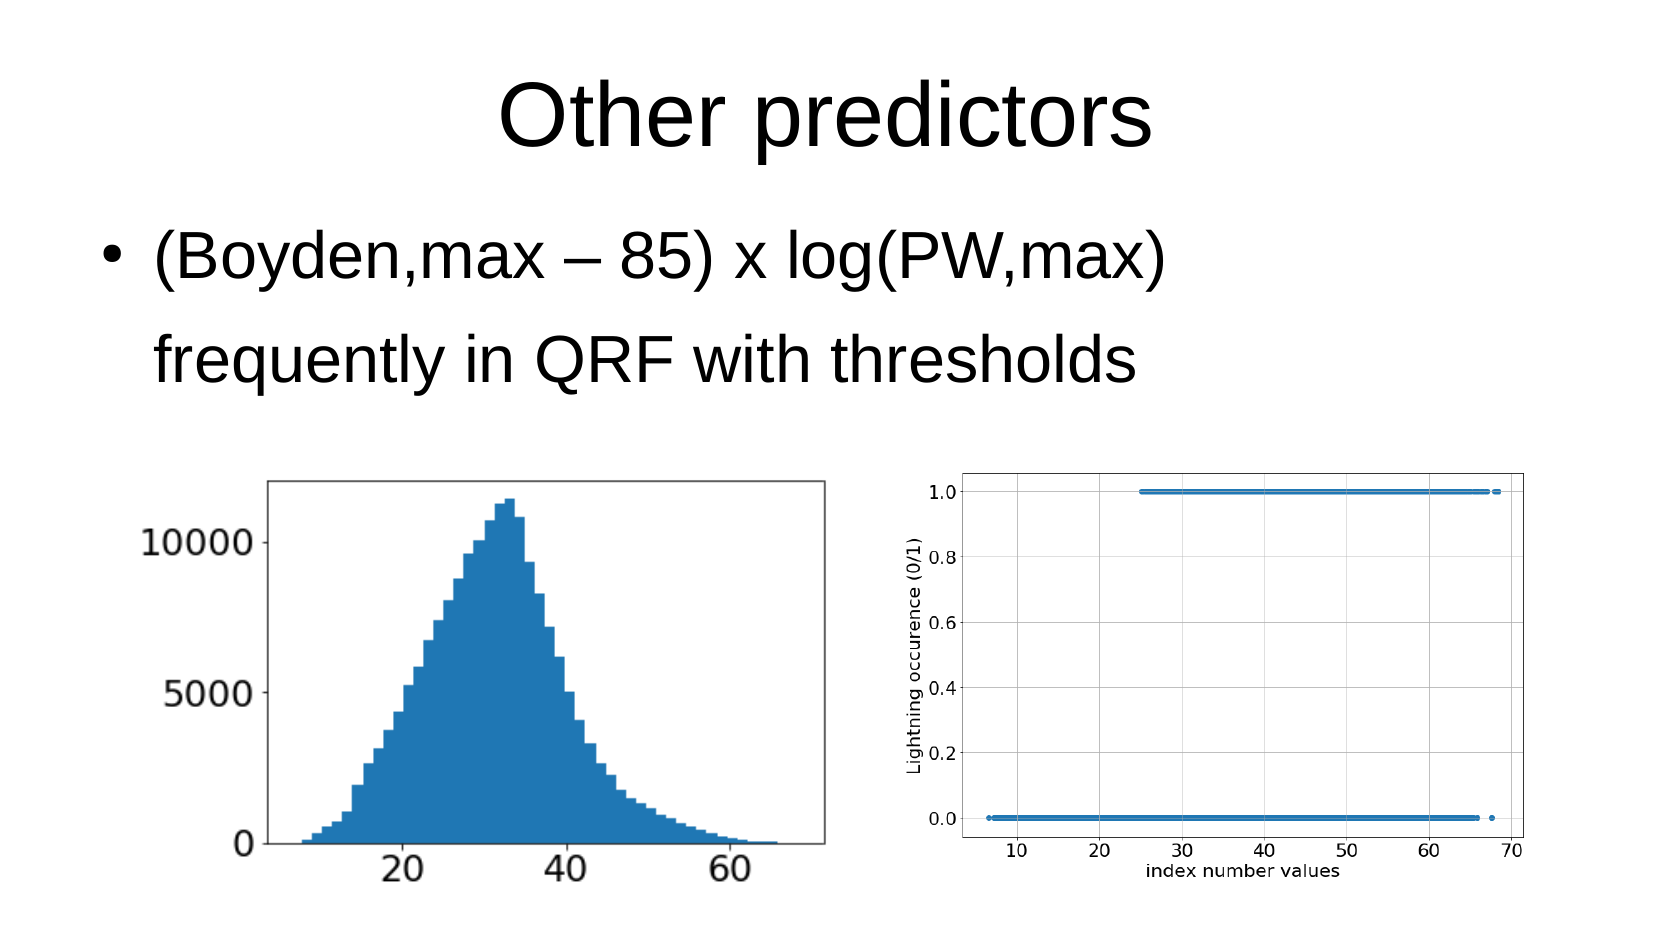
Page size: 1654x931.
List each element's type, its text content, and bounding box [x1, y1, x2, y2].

picture [126, 464, 841, 901]
list (Boyden,max – 85) x log(PW,max) frequently in QRF with thresholds [82, 217, 1571, 758]
picture [901, 464, 1531, 886]
title Other predictors [82, 37, 1571, 193]
